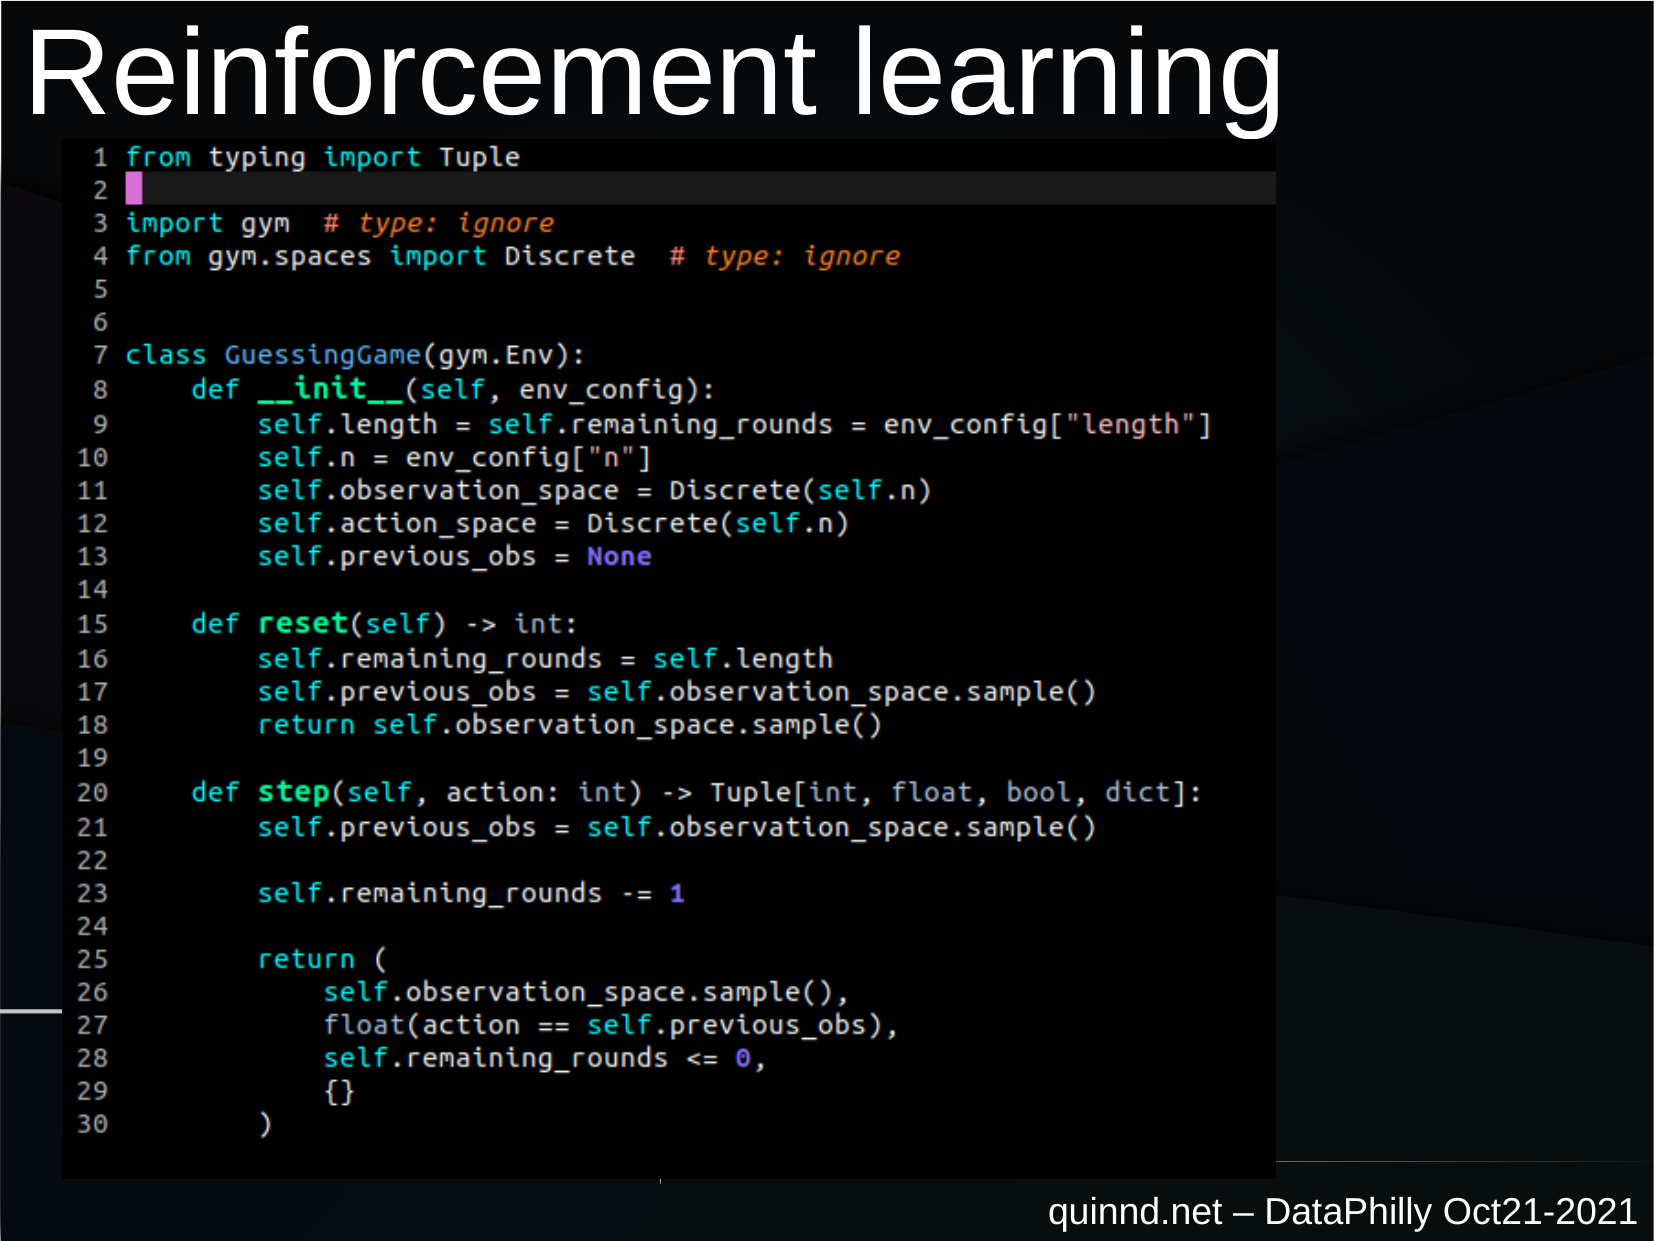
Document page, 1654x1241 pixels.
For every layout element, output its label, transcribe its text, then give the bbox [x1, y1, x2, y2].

title Reinforcement learning [23, 0, 1501, 145]
picture [0, 0, 1654, 1241]
